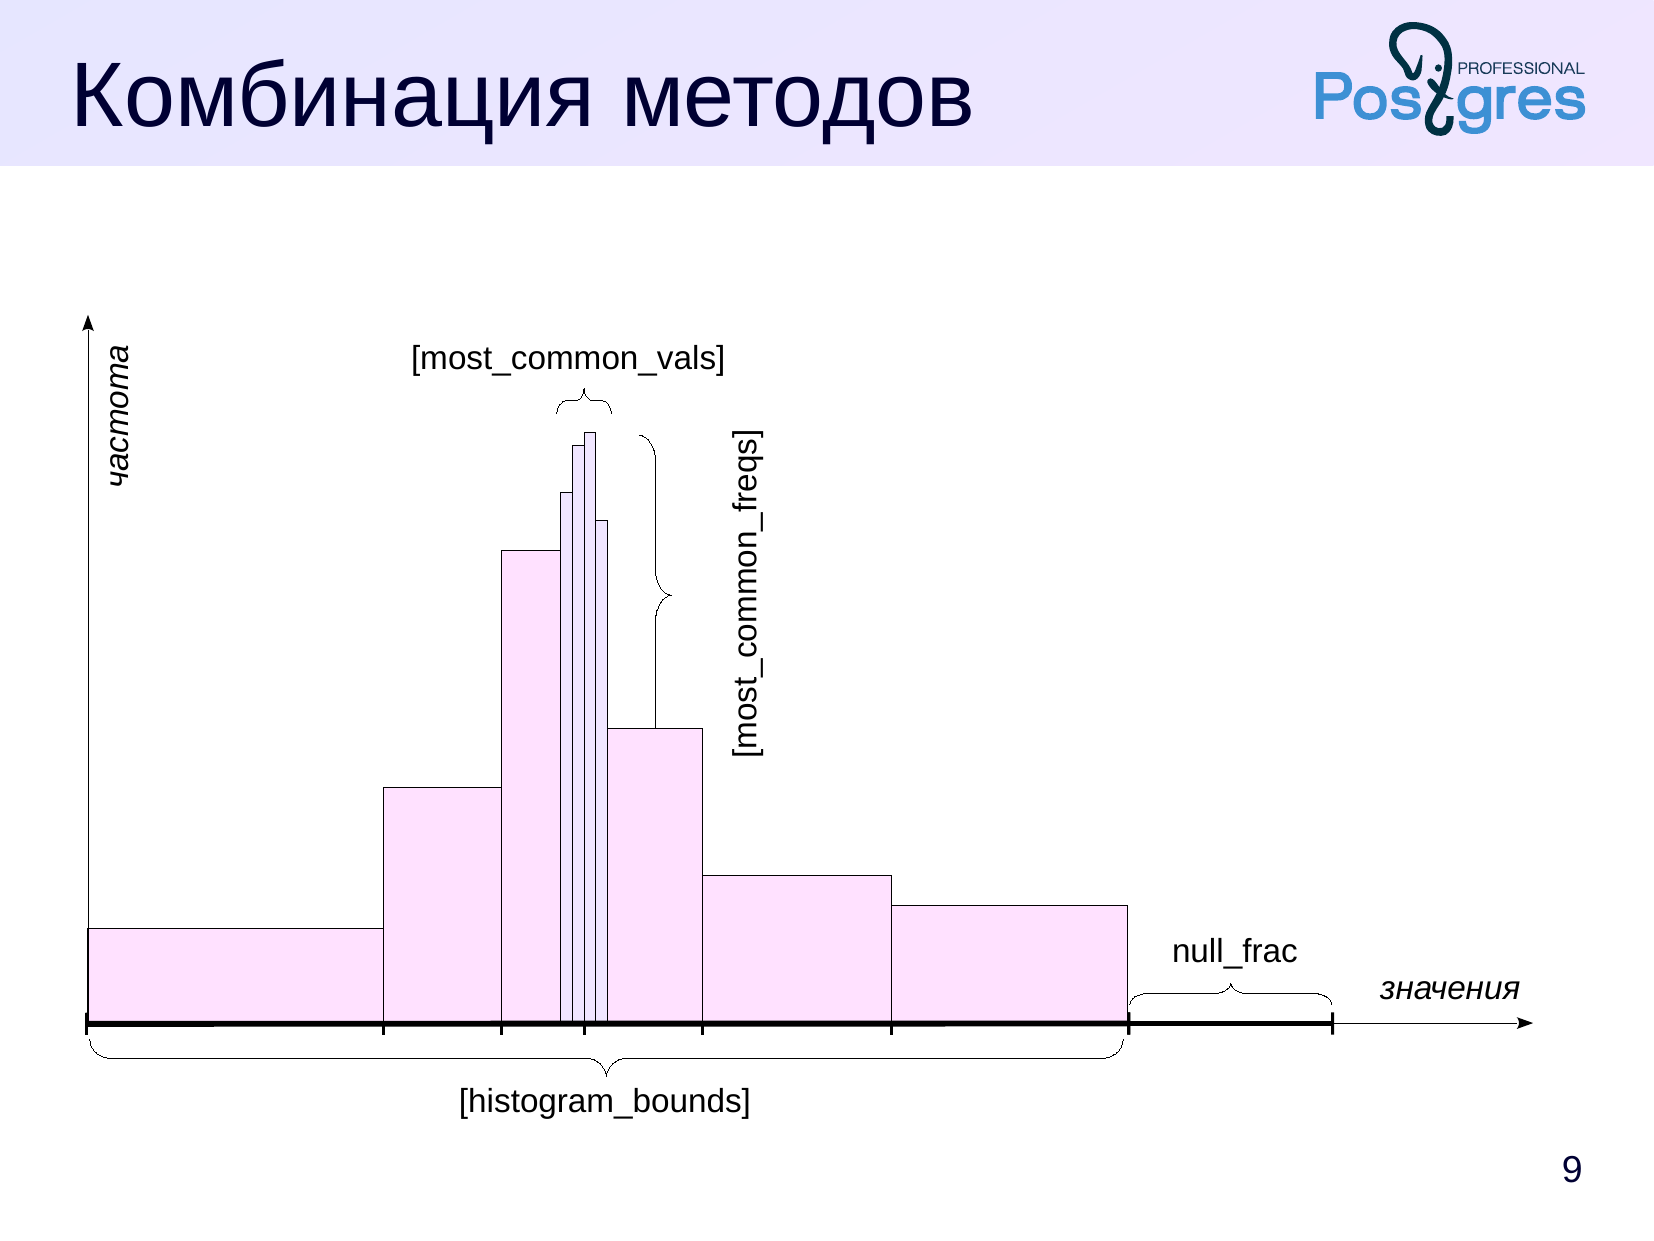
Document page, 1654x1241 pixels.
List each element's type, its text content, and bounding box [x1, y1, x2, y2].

title Комбинация методов [70, 43, 1241, 147]
text_box [histogram_bounds] [444, 1075, 767, 1137]
text_box частота [90, 329, 152, 504]
text_box [89, 432, 1128, 1020]
text_box значения [1365, 962, 1536, 1024]
text_box [most_common_vals] [396, 332, 778, 385]
text_box [most_common_freqs] [718, 414, 809, 774]
text_box null_frac [1157, 925, 1314, 978]
